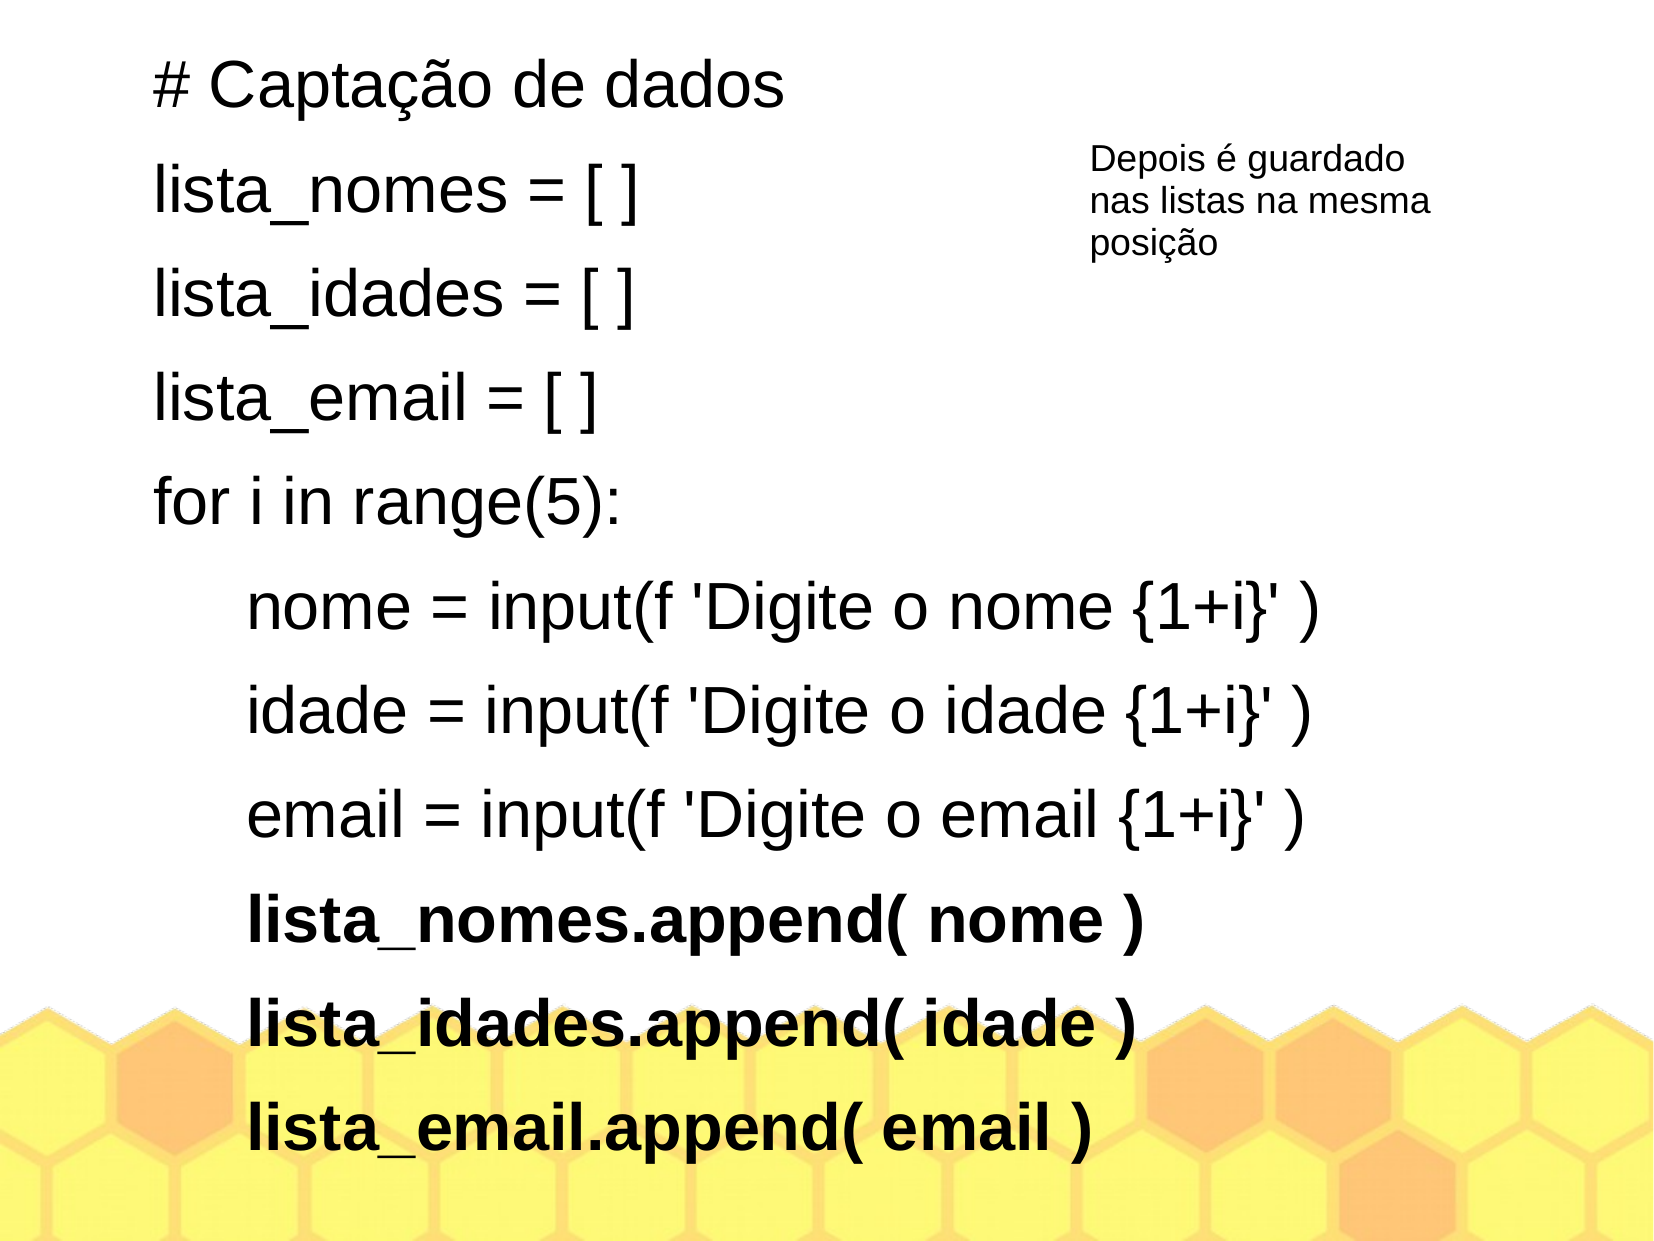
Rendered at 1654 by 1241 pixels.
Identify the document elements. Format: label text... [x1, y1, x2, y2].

picture [0, 1001, 1654, 1241]
text_box Depois é guardado nas listas na mesma posição [1074, 129, 1489, 355]
list # Captação de dados lista_nomes = [ ] lista_idades = [ ] lista_email = [ ] for i in range(5): nome = input(f 'Digite o nome {1+i}' ) idade = input(f 'Digite o idade {1+i}' ) email = input(f 'Digite o email {1+i}' ) lista_nomes.append( nome ) lista_idades.append( idade ) lista_email.append( email ) [82, 47, 1571, 1205]
